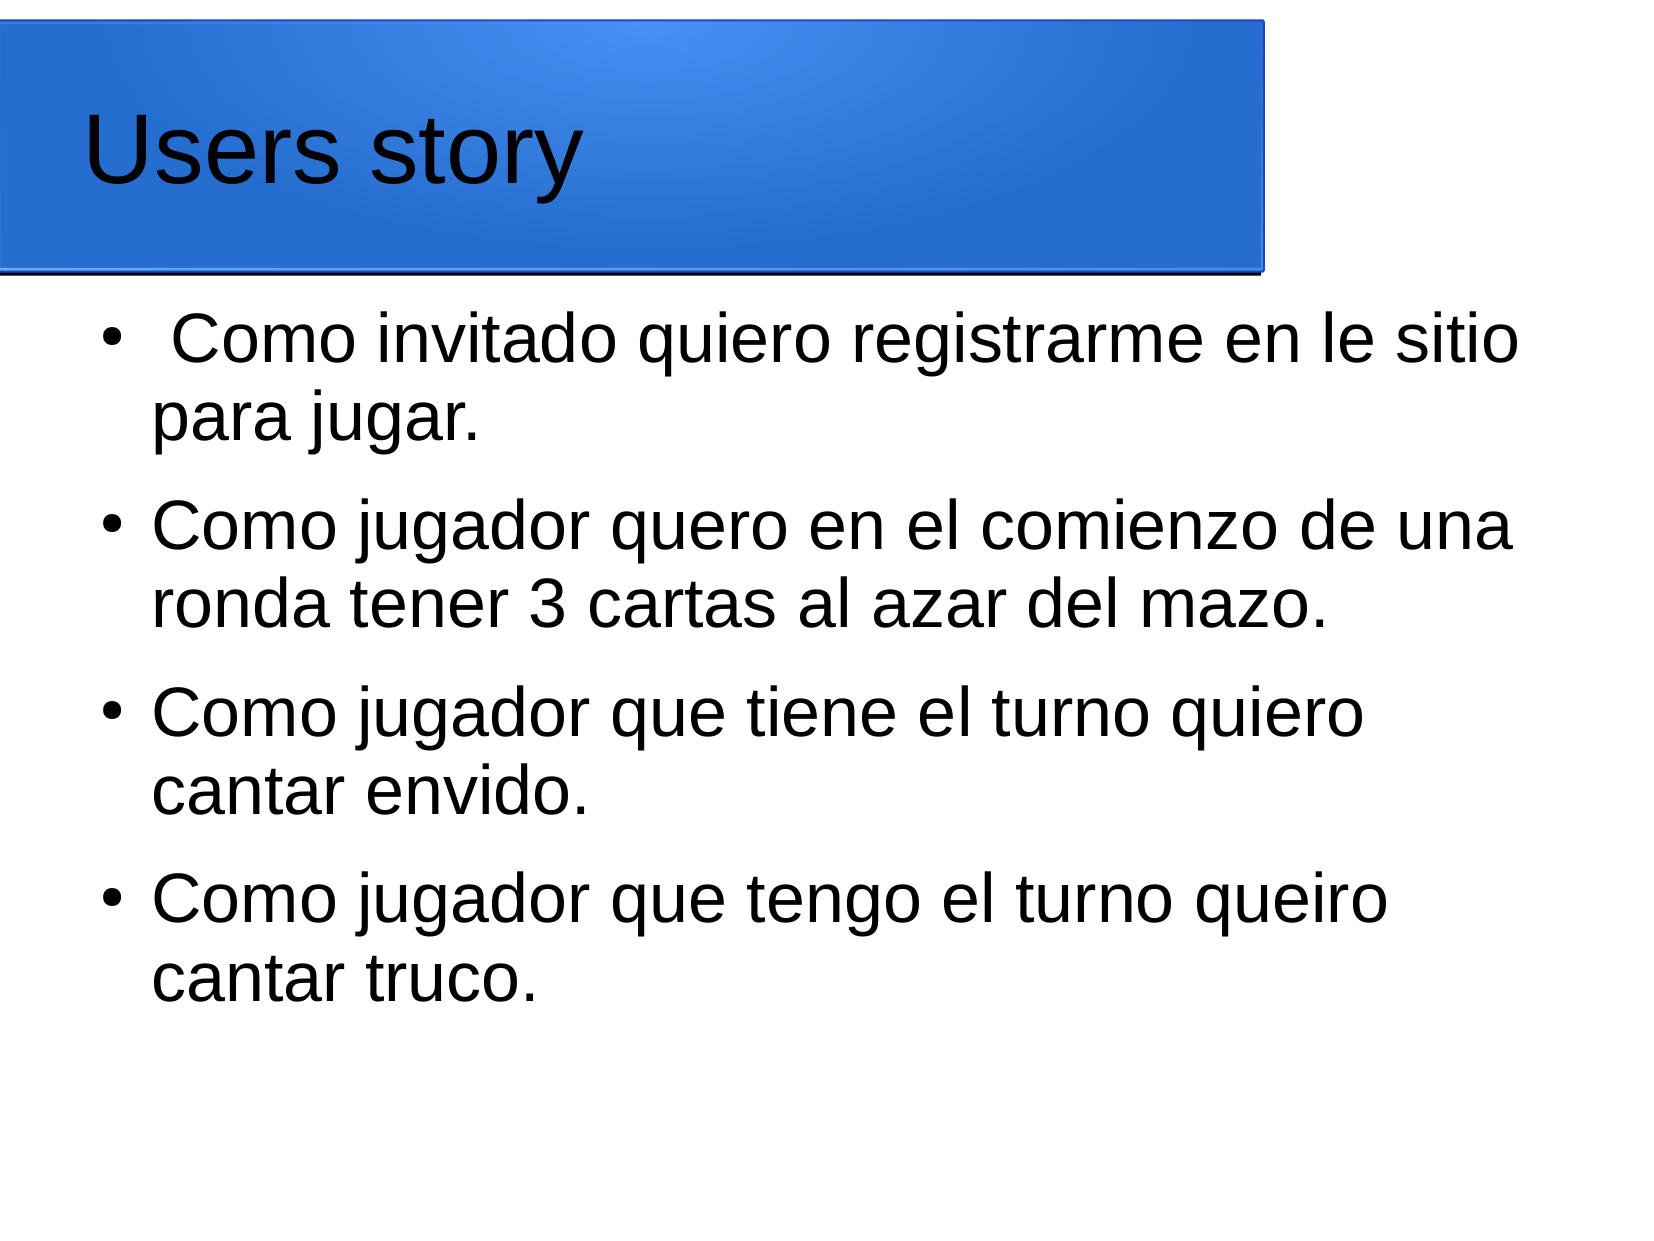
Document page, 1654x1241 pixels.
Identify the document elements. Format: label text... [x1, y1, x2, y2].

list Como invitado quiero registrarme en le sitio para jugar. Como jugador quero en el comienzo de una ronda tener 3 cartas al azar del mazo. Como jugador que tiene el turno quiero cantar envido. Como jugador que tengo el turno queiro cantar truco. [82, 299, 1571, 1019]
title Users story [82, 47, 1235, 252]
